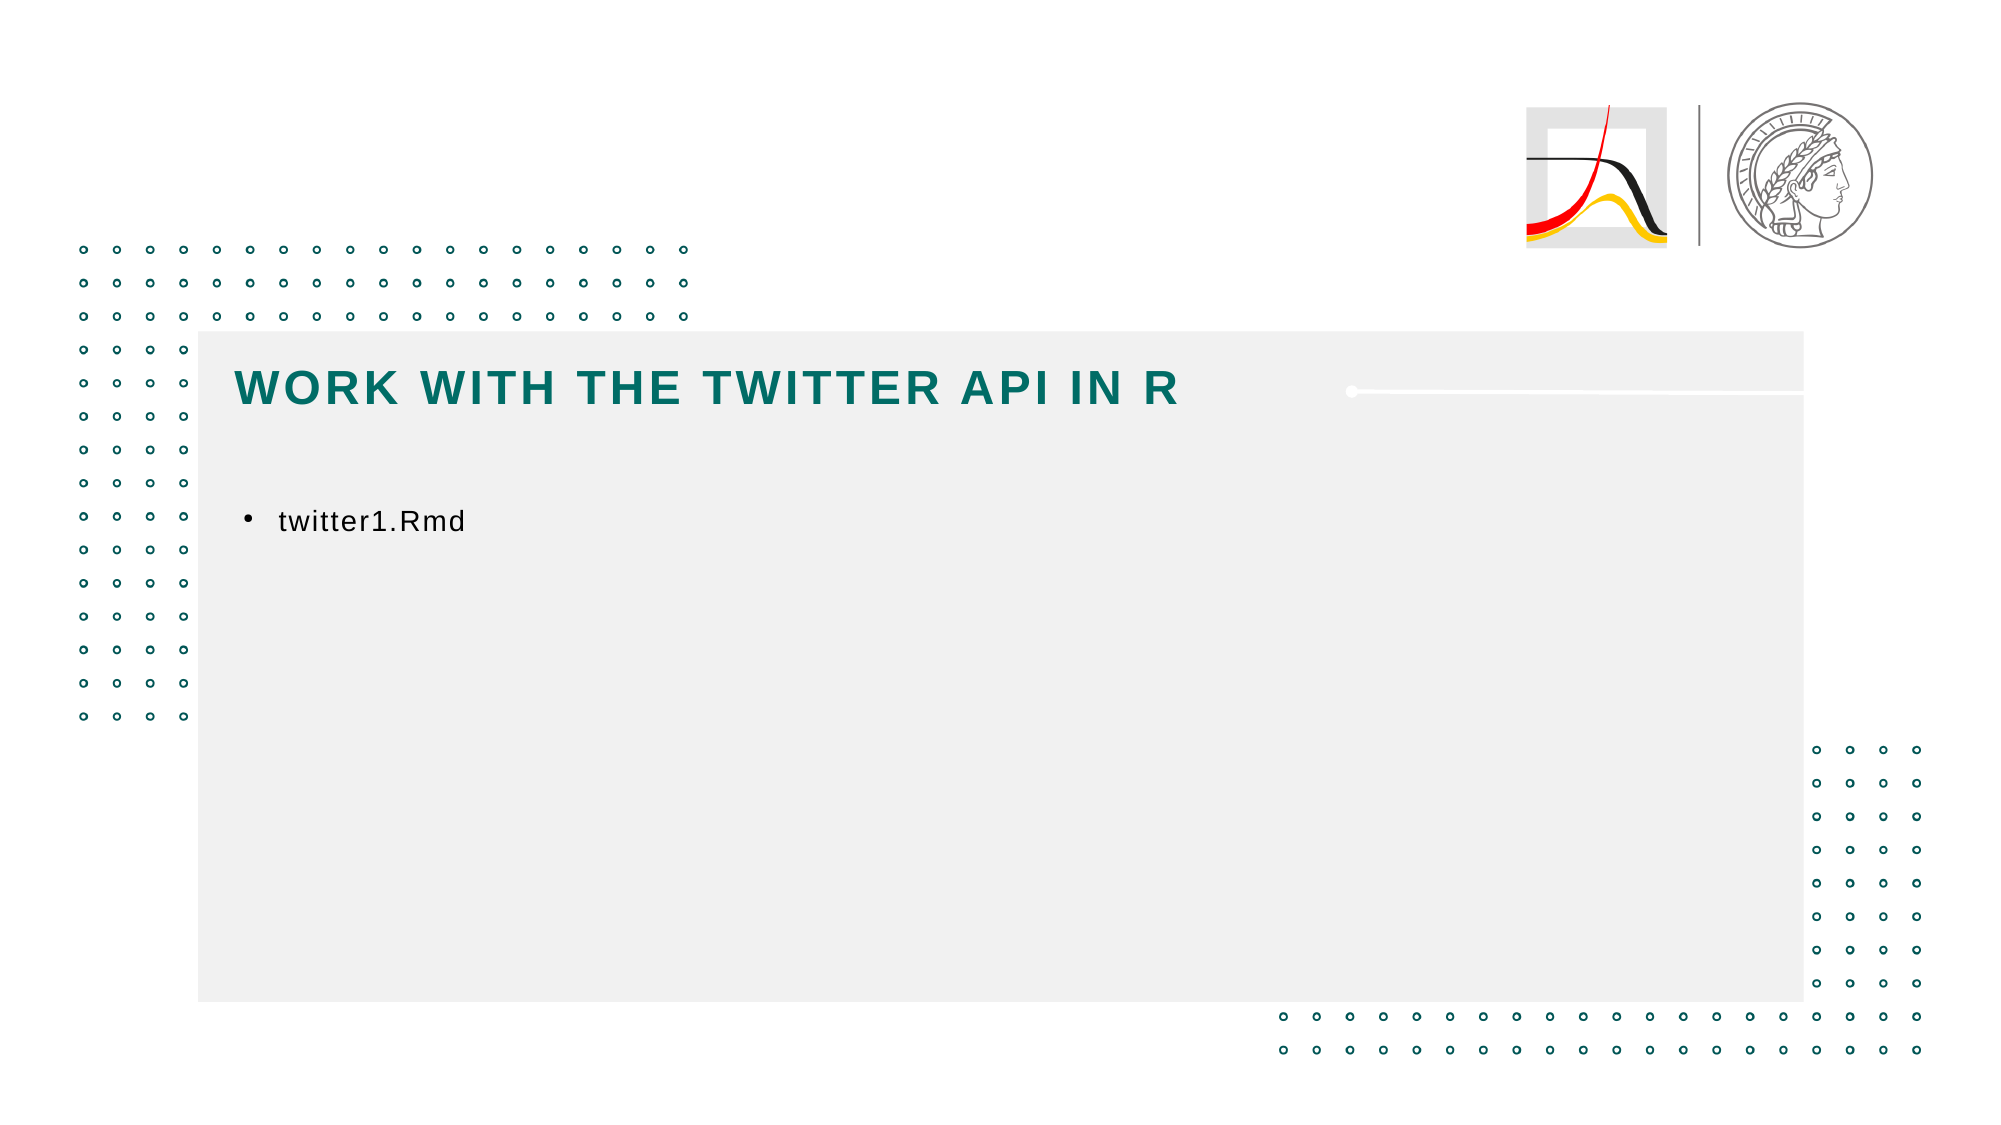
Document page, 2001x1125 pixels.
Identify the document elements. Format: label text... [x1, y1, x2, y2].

subtitle twitter1.Rmd [243, 431, 1774, 956]
title Work with the Twitter API in R [234, 360, 1764, 449]
picture [0, 0, 2001, 1125]
